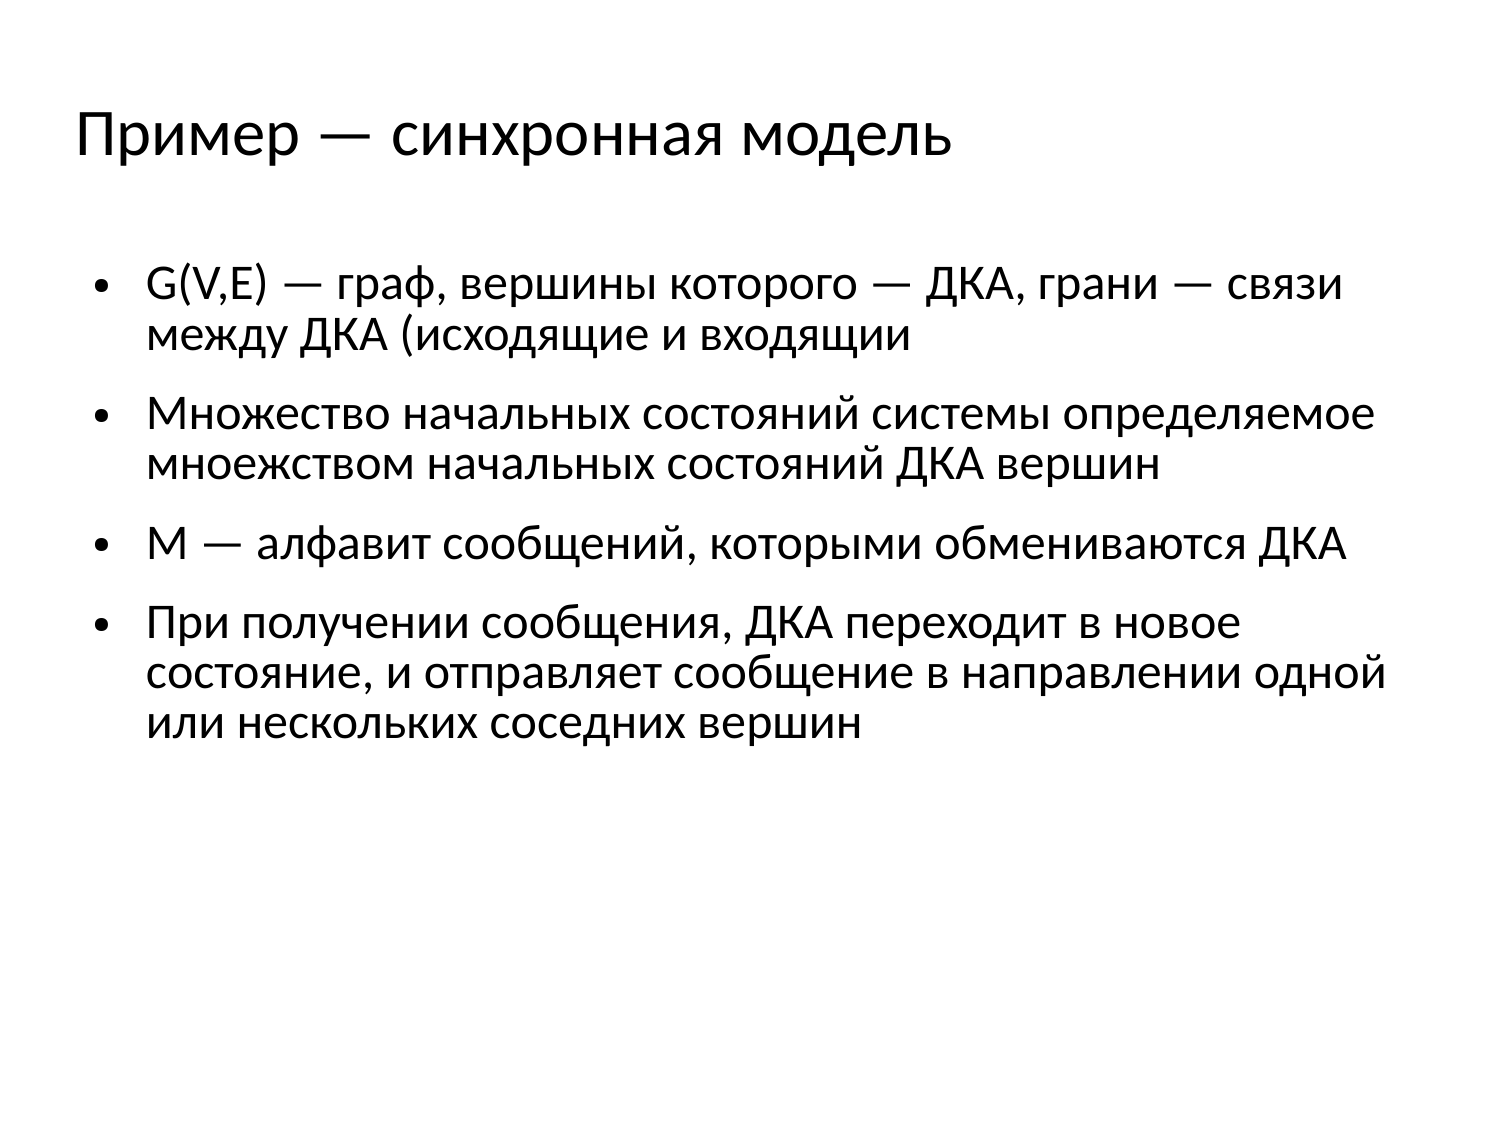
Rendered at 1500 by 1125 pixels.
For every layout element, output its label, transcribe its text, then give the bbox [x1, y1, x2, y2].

title Пример — синхронная модель [75, 45, 1425, 233]
list G(V,E) — граф, вершины которого — ДКА, грани — связи между ДКА (исходящие и входящии Множество начальных состояний системы определяемое мноежством начальных состояний ДКА вершин M — алфавит сообщений, которыми обмениваются ДКА При получении сообщения, ДКА переходит в новое состояние, и отправляет сообщение в направлении одной или нескольких соседних вершин [75, 262, 1425, 1005]
